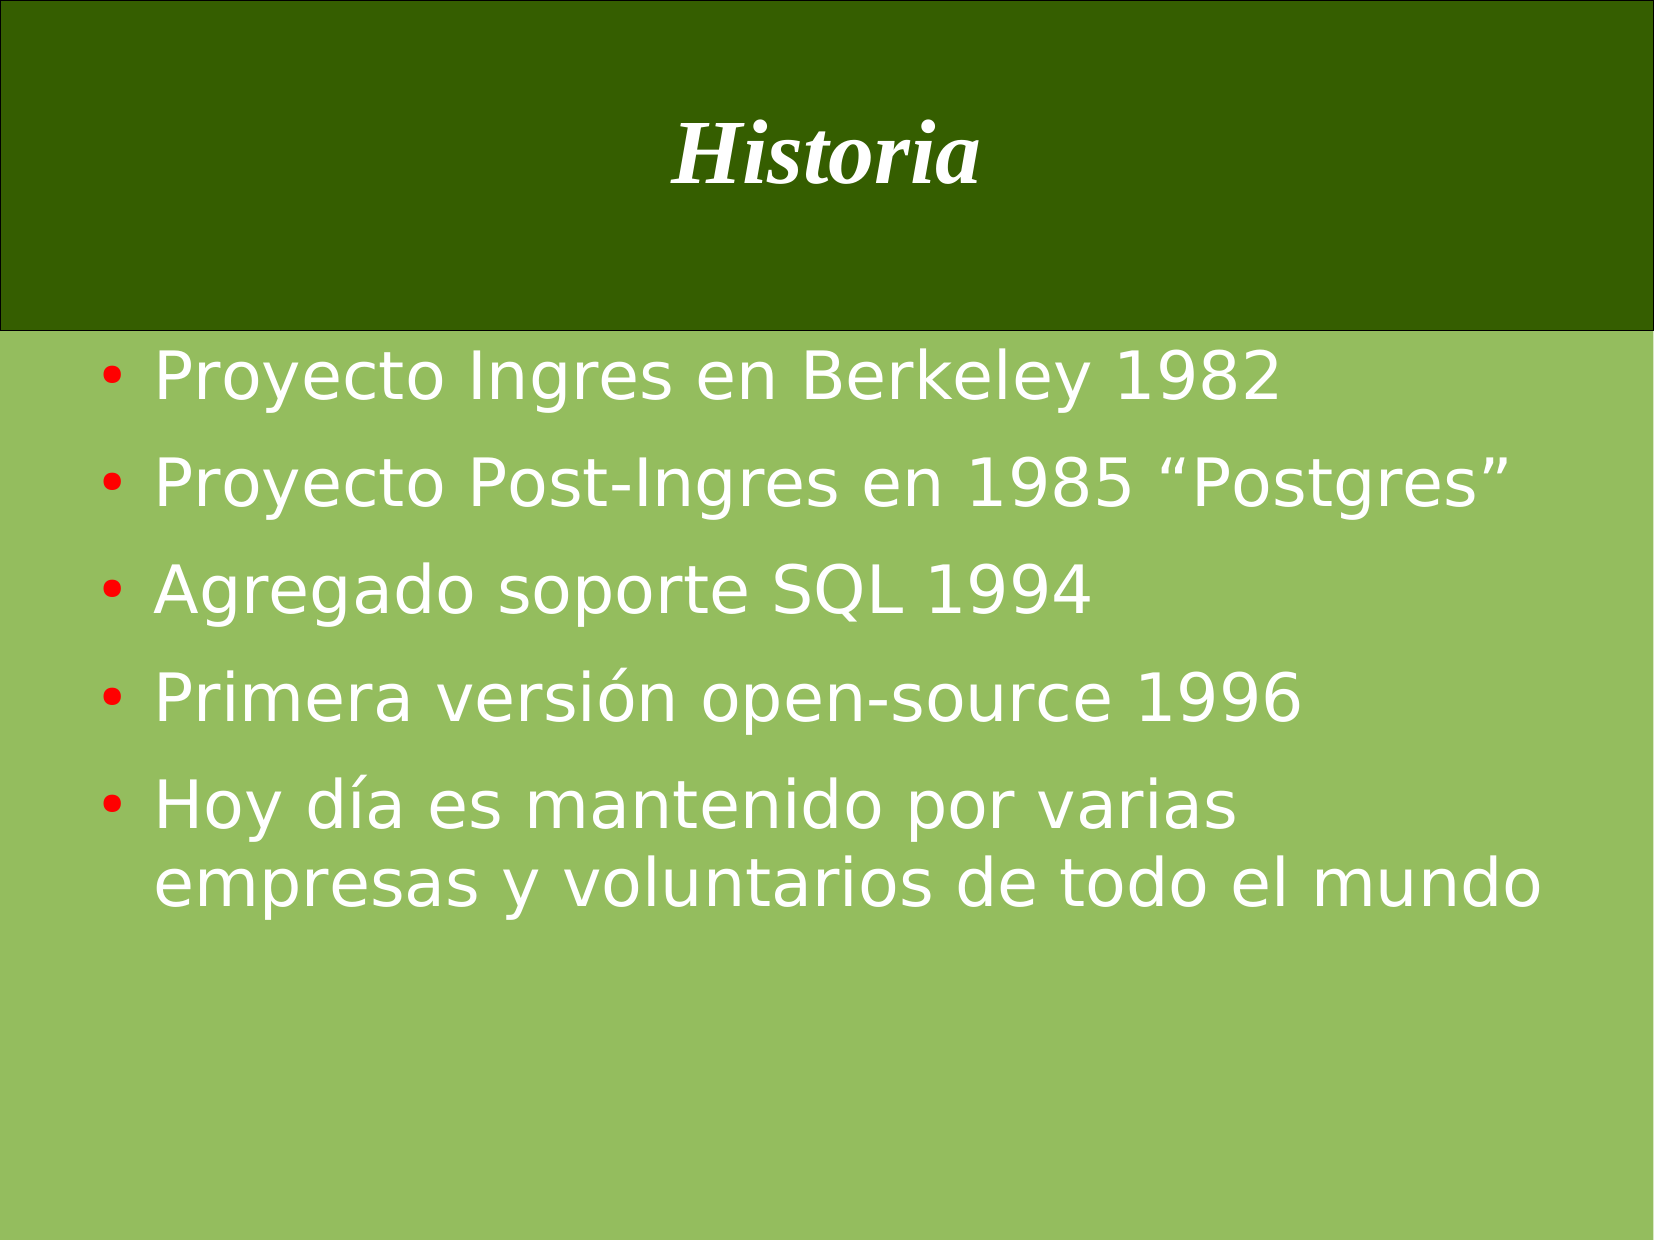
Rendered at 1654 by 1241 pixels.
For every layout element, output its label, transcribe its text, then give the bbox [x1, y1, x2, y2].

title Historia [82, 49, 1571, 257]
list Proyecto Ingres en Berkeley 1982 Proyecto Post-Ingres en 1985 “Postgres” Agregado soporte SQL 1994 Primera versión open-source 1996 Hoy día es mantenido por varias empresas y voluntarios de todo el mundo [82, 337, 1571, 1057]
